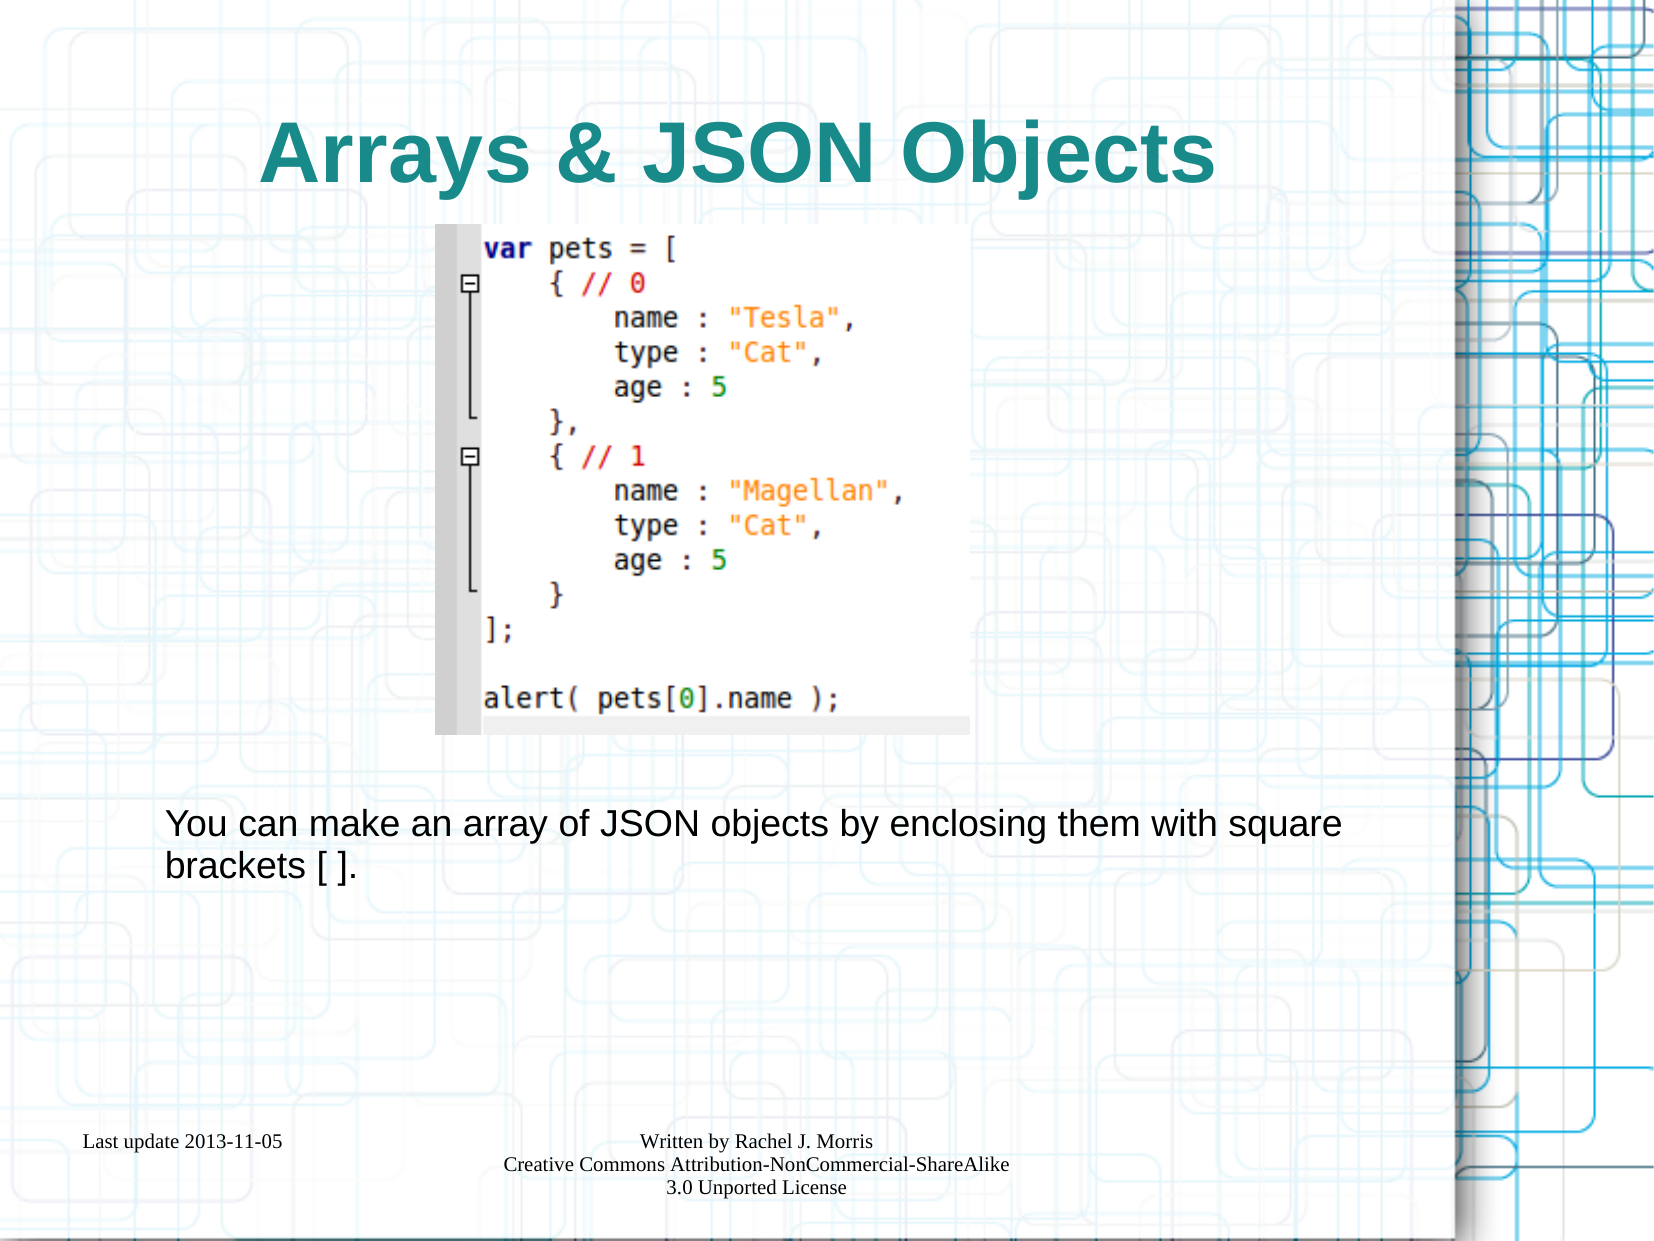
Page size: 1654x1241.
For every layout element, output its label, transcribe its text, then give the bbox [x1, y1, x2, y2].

picture [0, 0, 1654, 1241]
text_box You can make an array of JSON objects by enclosing them with square brackets [ ]. [150, 795, 1381, 976]
title Arrays & JSON Objects [59, 49, 1418, 257]
